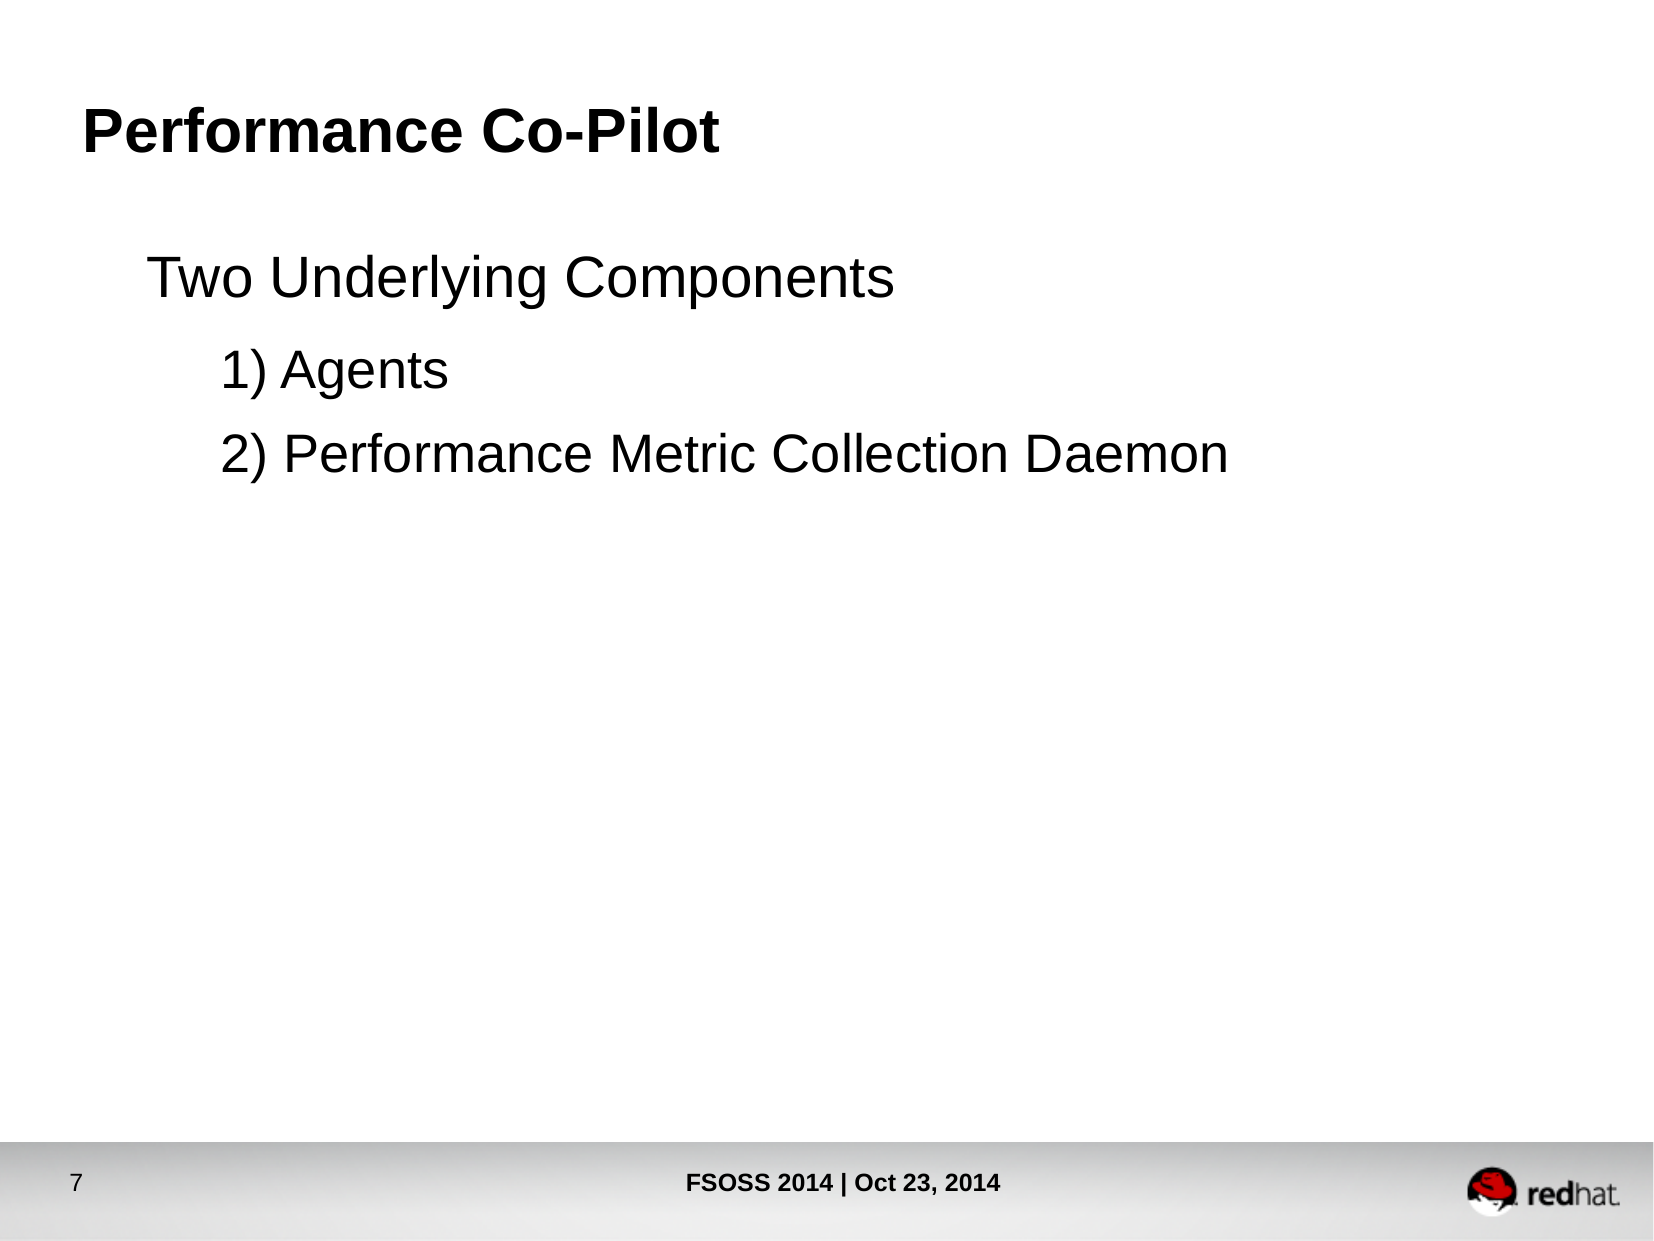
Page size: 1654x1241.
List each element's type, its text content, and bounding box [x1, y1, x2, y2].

title Performance Co-Pilot [82, 37, 1571, 226]
list Two Underlying Components 1) Agents 2) Performance Metric Collection Daemon [86, 244, 1576, 1039]
picture [0, 1142, 1654, 1241]
